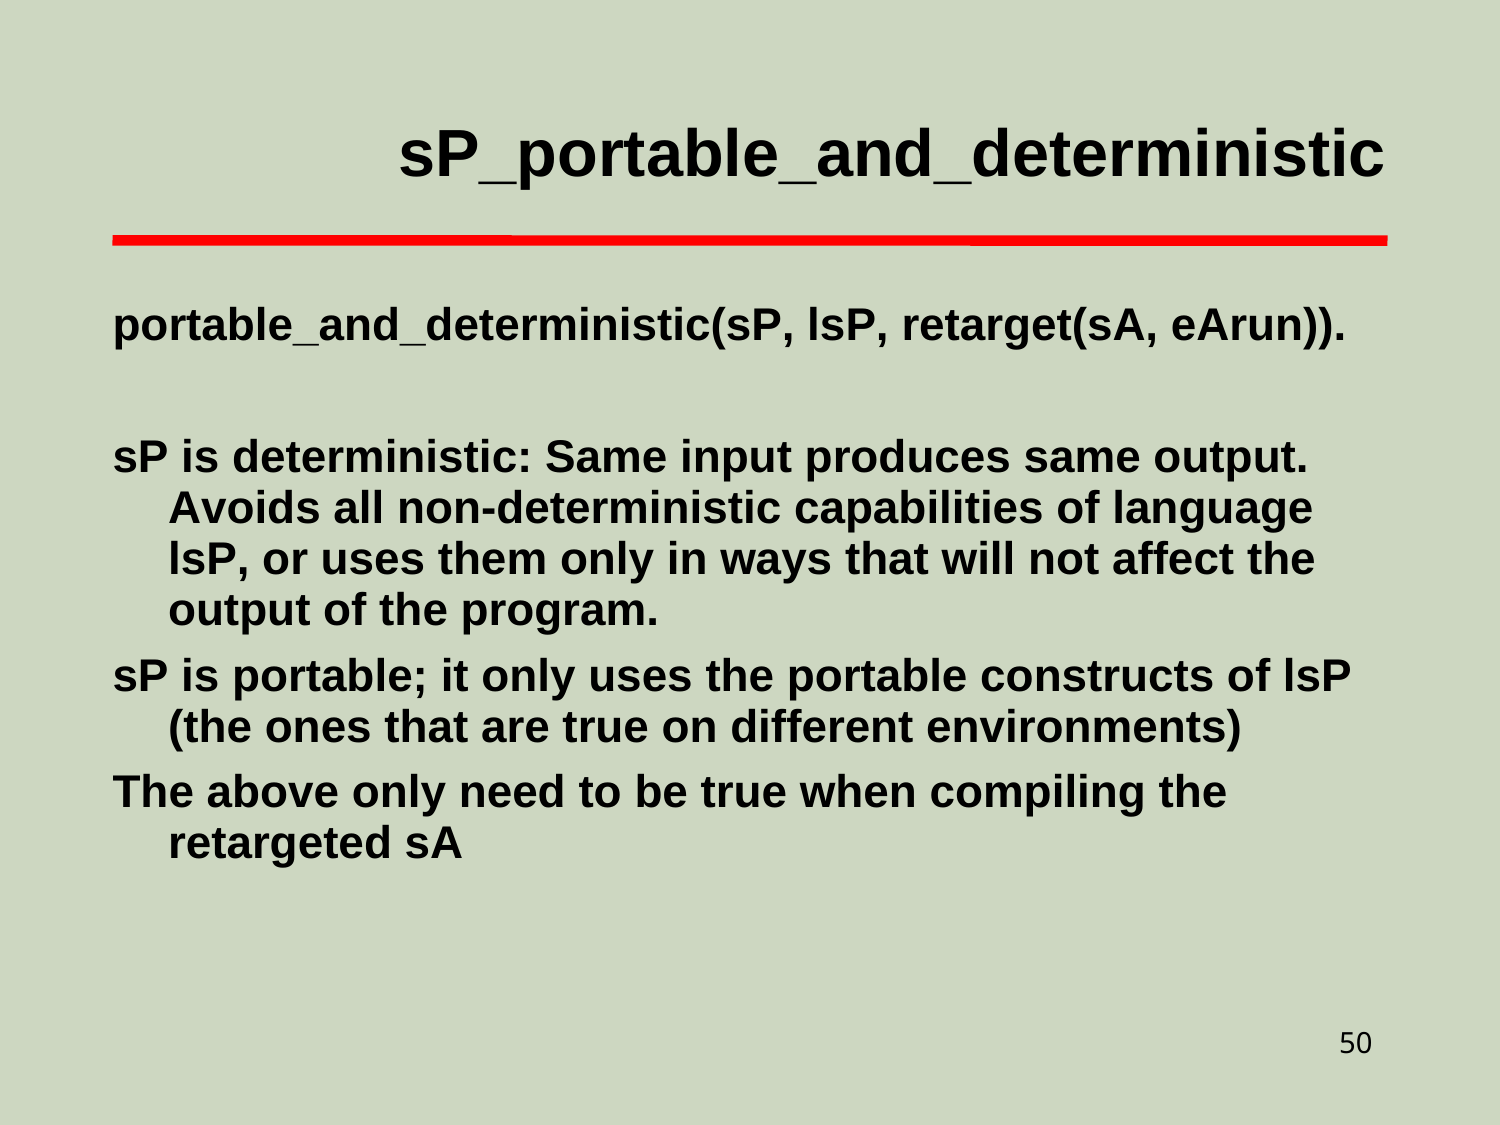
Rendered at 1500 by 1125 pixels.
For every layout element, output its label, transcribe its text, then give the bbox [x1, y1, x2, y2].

title sP_portable_and_deterministic [124, 117, 1387, 192]
list portable_and_deterministic(sP, lsP, retarget(sA, eArun)). sP is deterministic: Same input produces same output. Avoids all non-deterministic capabilities of language lsP, or uses them only in ways that will not affect the output of the program. sP is portable; it only uses the portable constructs of lsP (the ones that are true on different environments) The above only need to be true when compiling the retargeted sA [112, 299, 1387, 1099]
